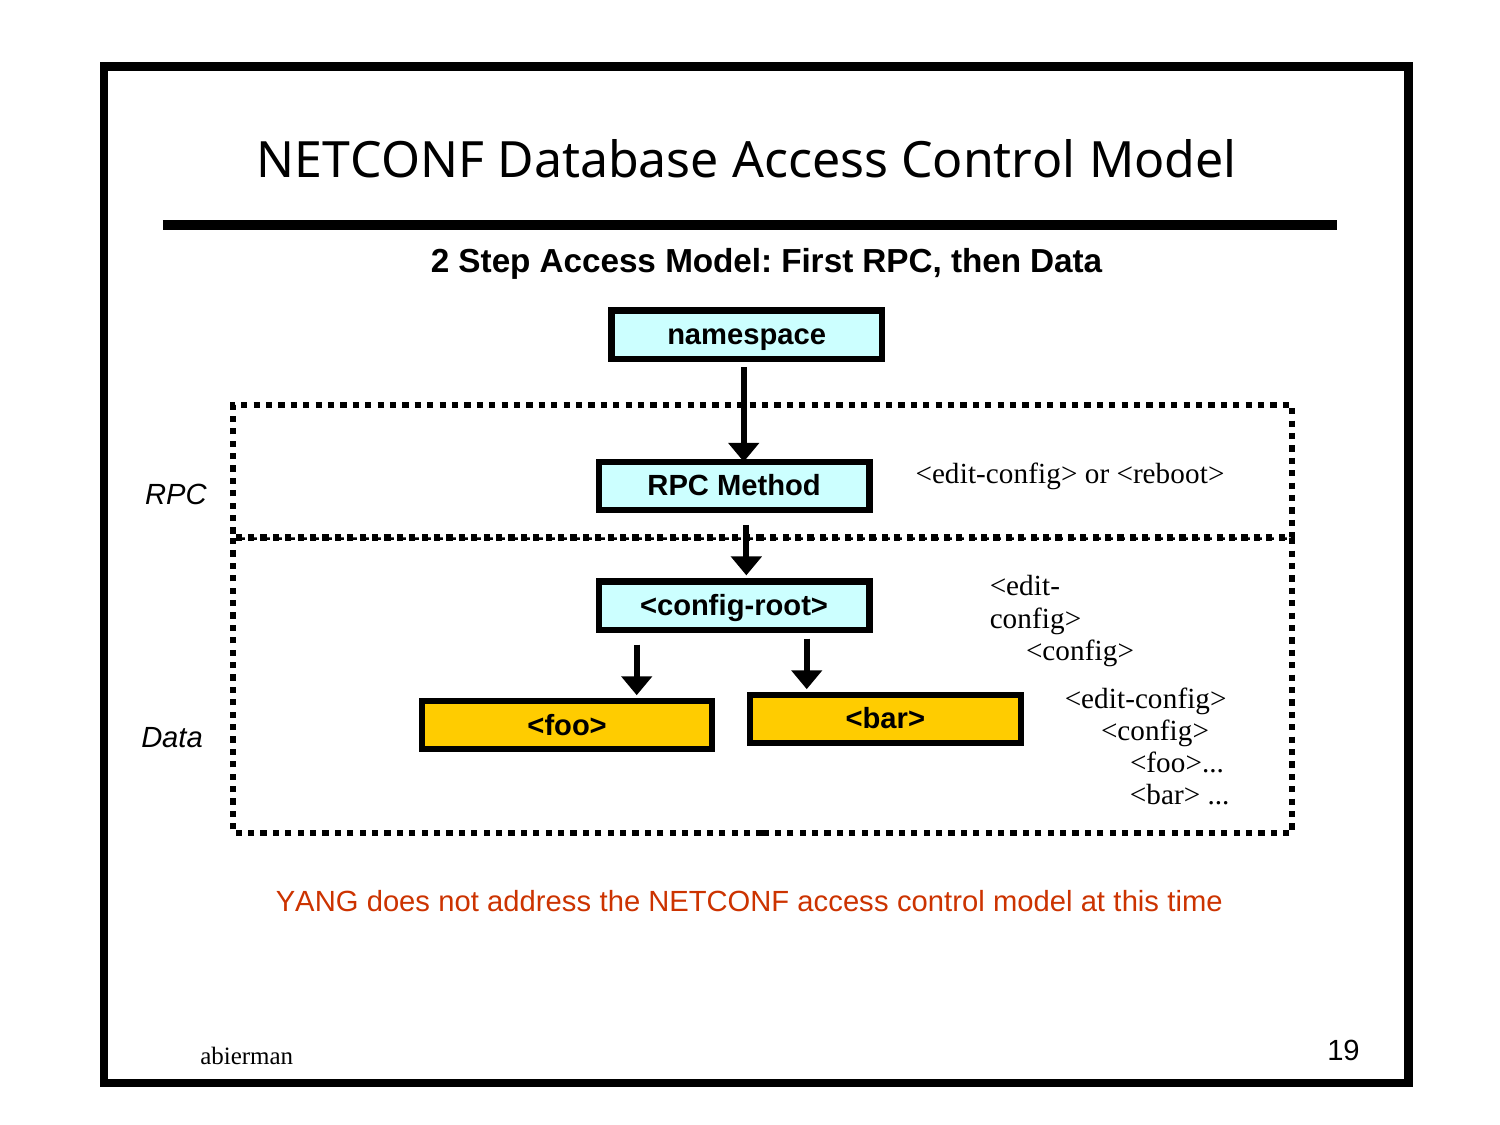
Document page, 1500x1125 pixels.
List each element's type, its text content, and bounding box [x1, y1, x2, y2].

text_box namespace [611, 310, 883, 359]
text_box [233, 404, 1292, 834]
text_box RPC Method [598, 461, 870, 510]
title NETCONF Database Access Control Model [162, 87, 1332, 200]
text_box <edit-config> <config> <foo>... <bar> ... [1050, 675, 1276, 819]
text_box 2 Step Access Model: First RPC, then Data [416, 234, 1147, 288]
text_box <edit-config> or <reboot> [900, 450, 1240, 498]
text_box <edit-config> <config> [975, 562, 1166, 675]
text_box <foo> [422, 701, 712, 750]
text_box RPC [130, 470, 222, 519]
text_box <bar> [750, 694, 1021, 744]
text_box YANG does not address the NETCONF access control model at this time [261, 877, 1239, 926]
text_box Data [126, 713, 218, 763]
text_box <config-root> [598, 581, 870, 630]
